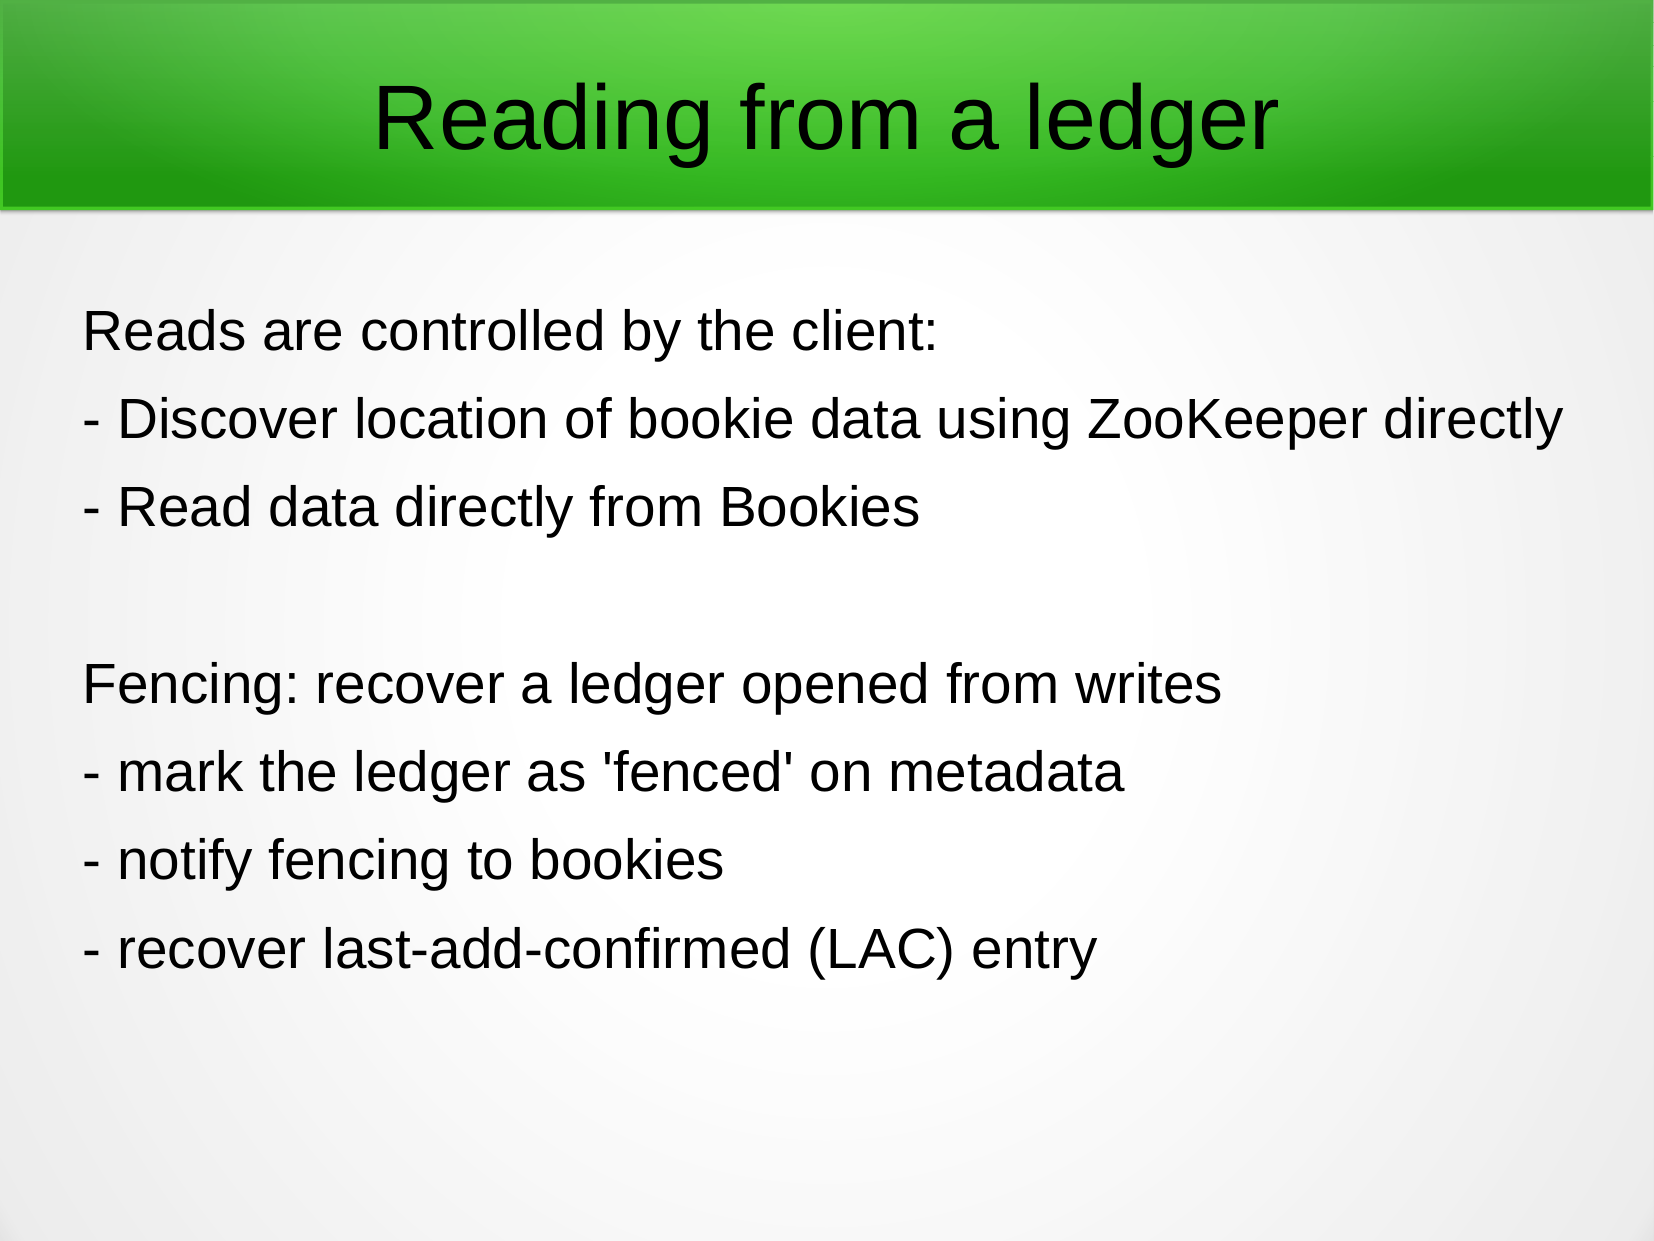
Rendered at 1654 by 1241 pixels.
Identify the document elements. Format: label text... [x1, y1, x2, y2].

list Reads are controlled by the client: - Discover location of bookie data using ZooKeeper directly - Read data directly from Bookies Fencing: recover a ledger opened from writes - mark the ledger as 'fenced' on metadata - notify fencing to bookies - recover last-add-confirmed (LAC) entry [82, 299, 1571, 1019]
title Reading from a ledger [82, 47, 1571, 189]
